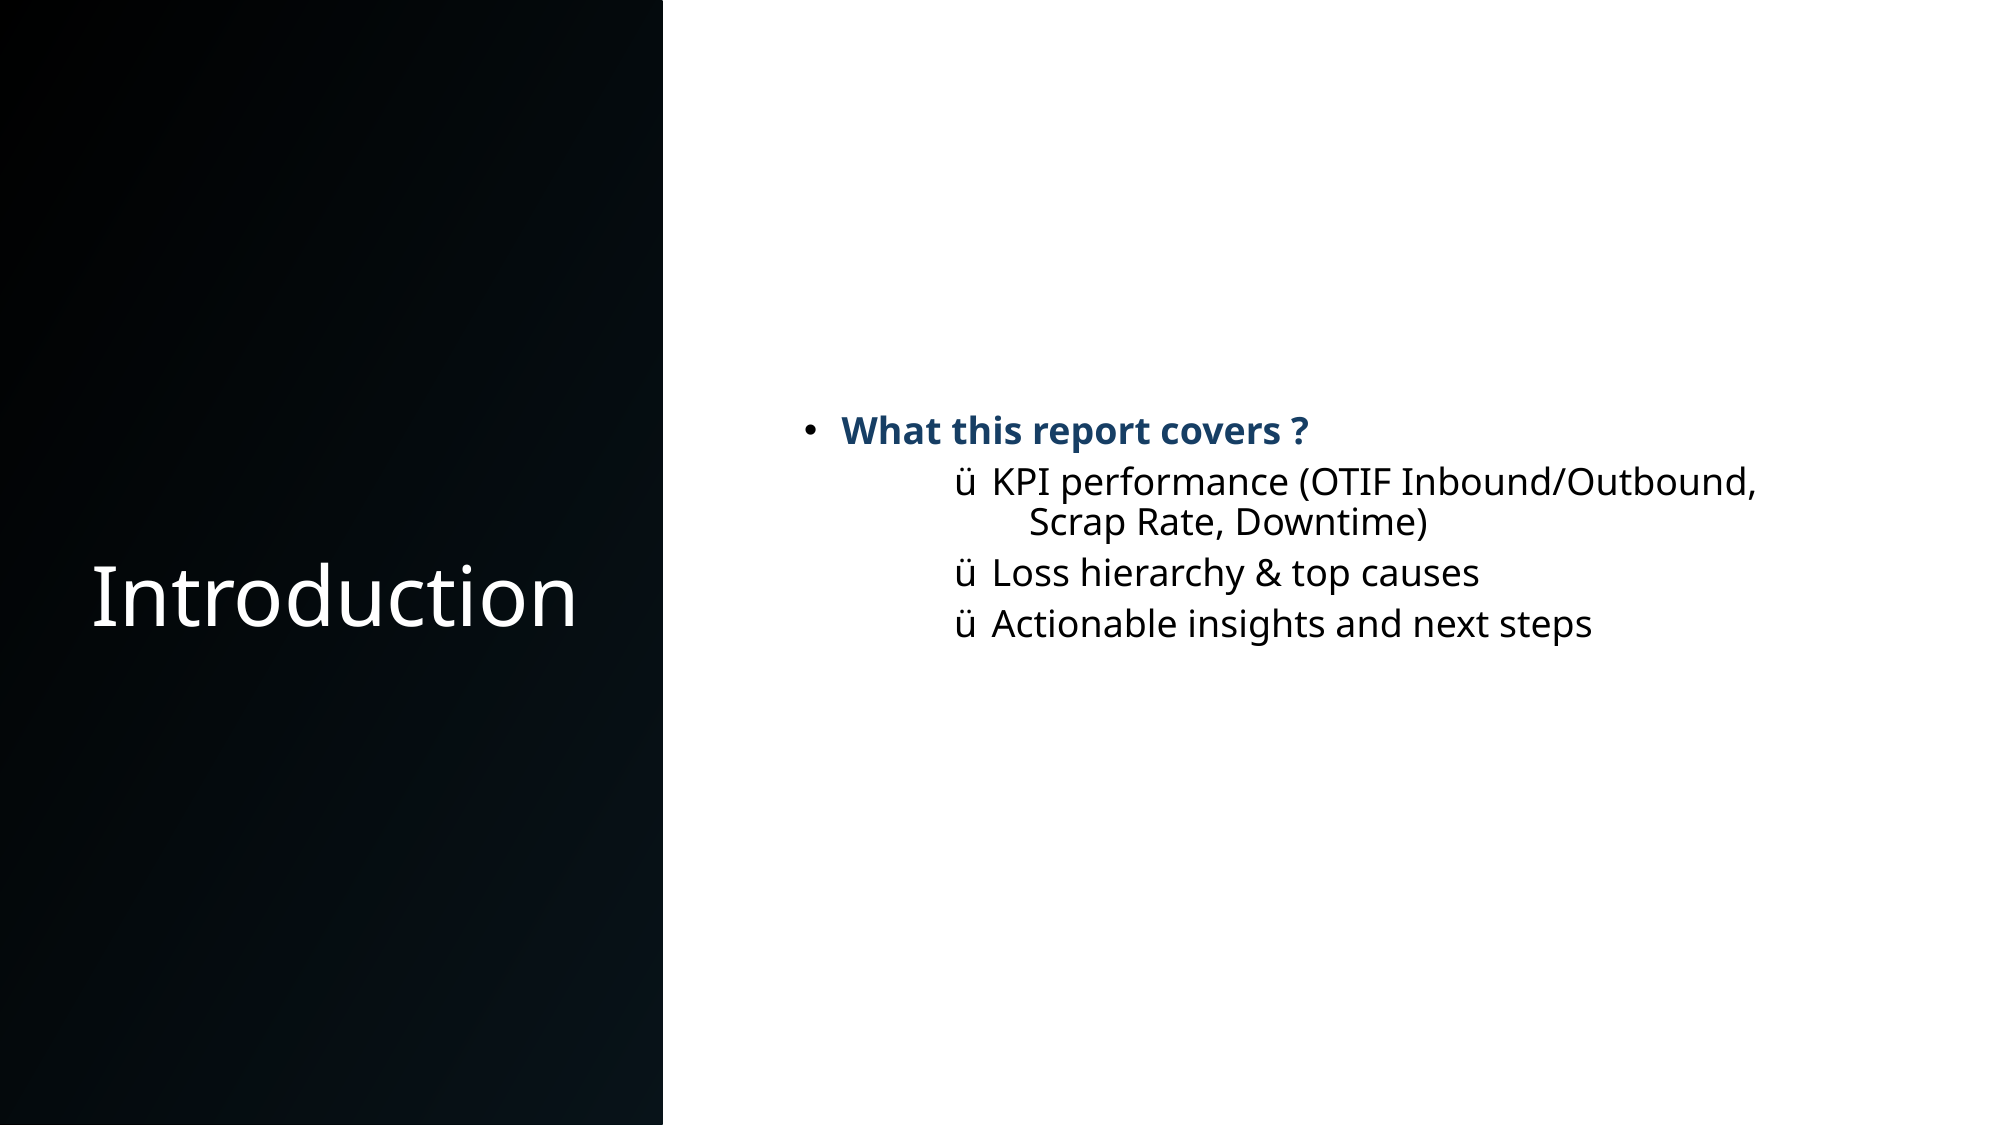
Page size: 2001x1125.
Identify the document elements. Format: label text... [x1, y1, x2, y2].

list What this report covers ? KPI performance (OTIF Inbound/Outbound, Scrap Rate, Downtime) Loss hierarchy & top causes Actionable insights and next steps [789, 106, 1865, 1017]
text_box [0, 0, 2000, 1125]
title Introduction [76, 96, 602, 652]
